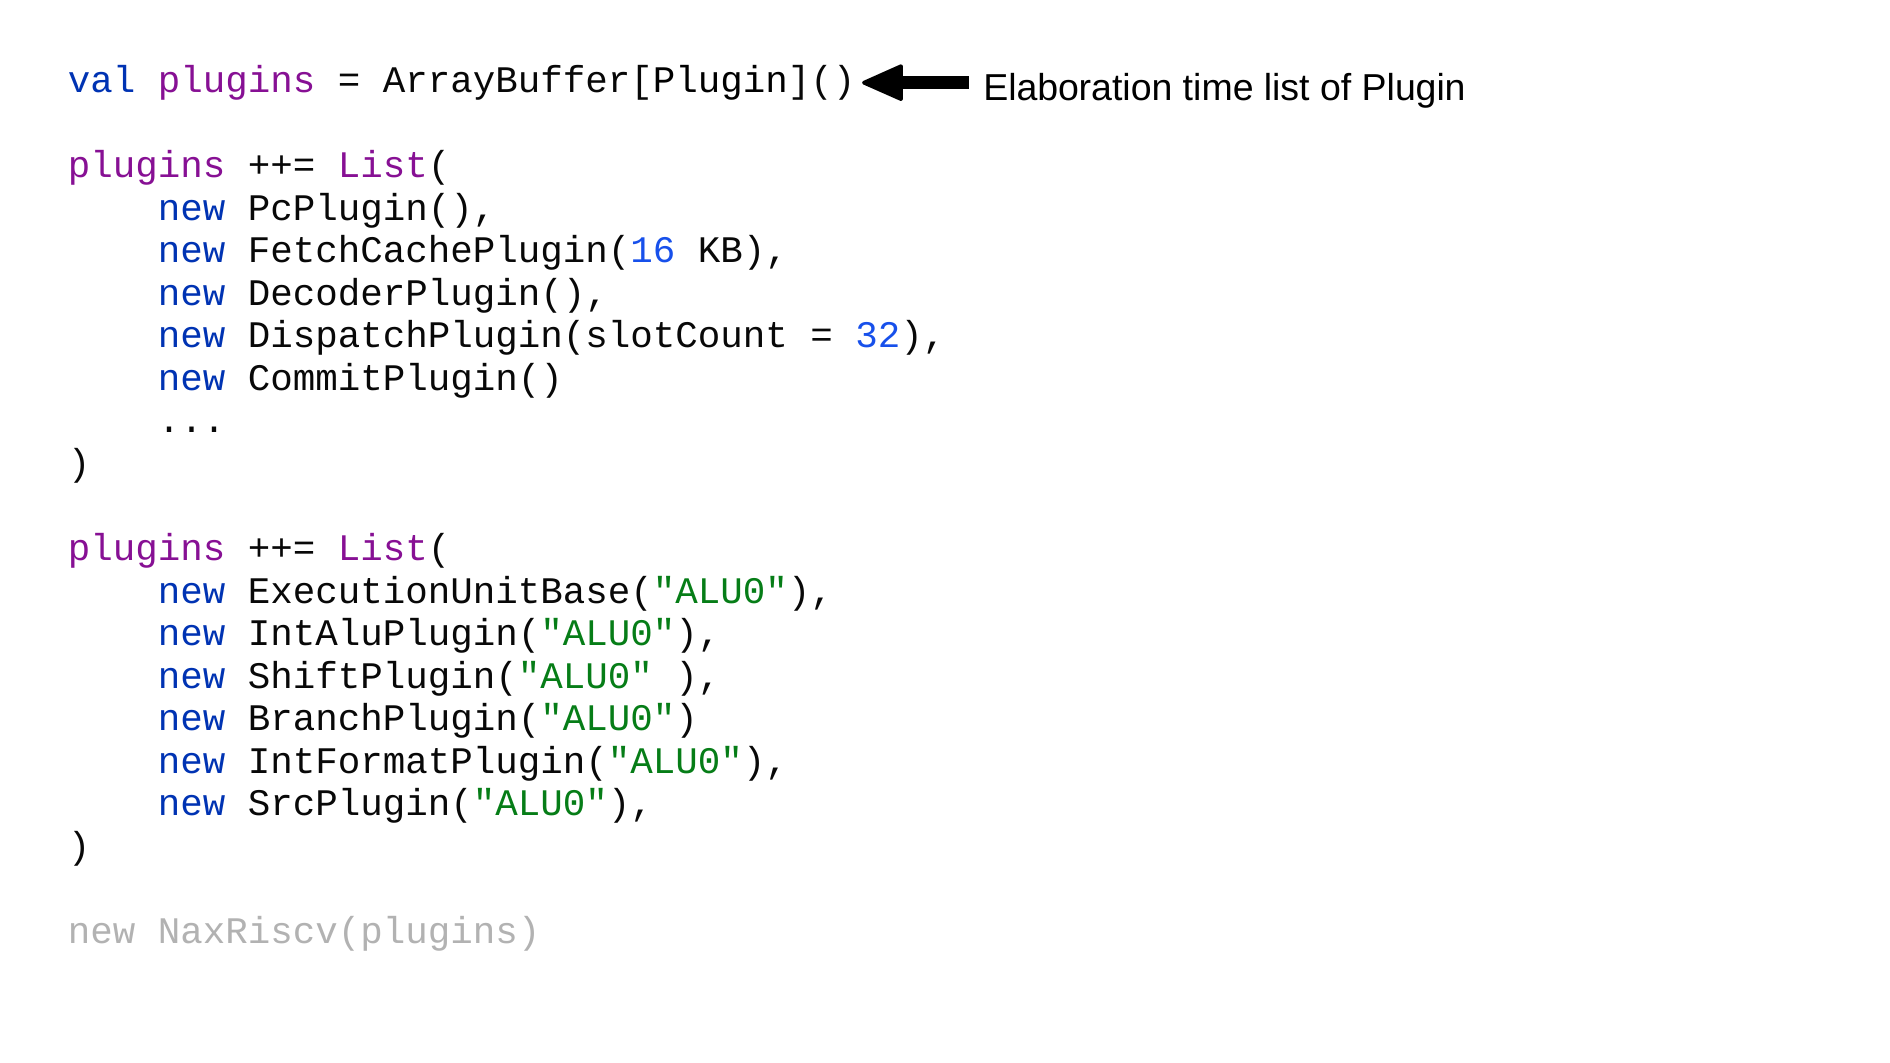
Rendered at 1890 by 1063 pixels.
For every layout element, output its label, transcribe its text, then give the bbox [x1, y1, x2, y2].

text_box Elaboration time list of Plugin [968, 59, 1550, 119]
text_box val plugins = ArrayBuffer[Plugin]() plugins ++= List( new PcPlugin(), new FetchCachePlugin(16 KB), new DecoderPlugin(), new DispatchPlugin(slotCount = 32), new CommitPlugin() ... ) plugins ++= List( new ExecutionUnitBase("ALU0"), new IntAluPlugin("ALU0"), new ShiftPlugin("ALU0" ), new BranchPlugin("ALU0") new IntFormatPlugin("ALU0"), new SrcPlugin("ALU0"), ) new NaxRiscv(plugins) [53, 11, 1075, 1028]
